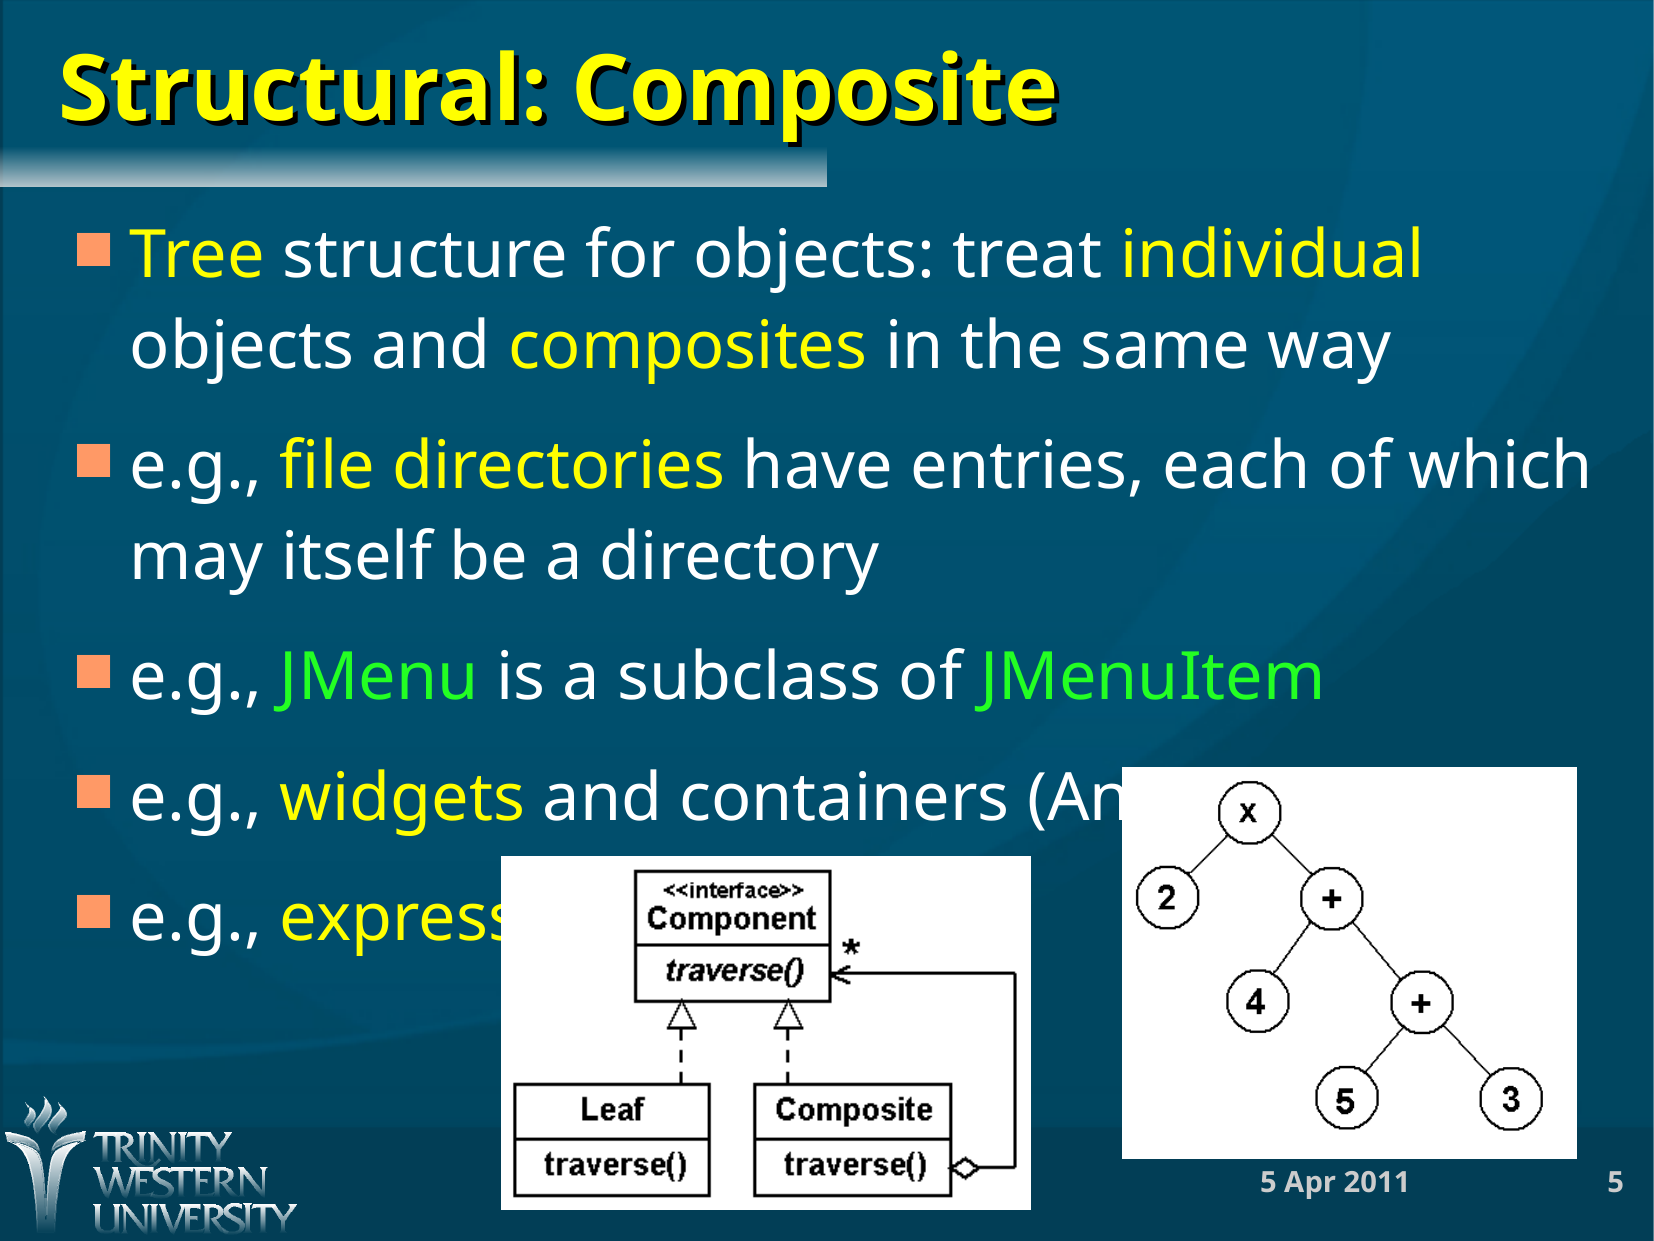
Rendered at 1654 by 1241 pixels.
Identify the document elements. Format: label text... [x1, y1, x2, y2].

picture [38, 1227, 54, 1232]
text_box 2nd level mgr [0, 154, 827, 158]
picture [501, 857, 1030, 1209]
picture [1122, 768, 1576, 1158]
title Structural: Composite [59, 19, 1595, 148]
list Tree structure for objects: treat individual objects and composites in the same way e.g., file directories have entries, each of which may itself be a directory e.g., JMenu is a subclass of JMenuItem e.g., widgets and containers (Android Views) e.g., expression trees [59, 206, 1625, 1026]
